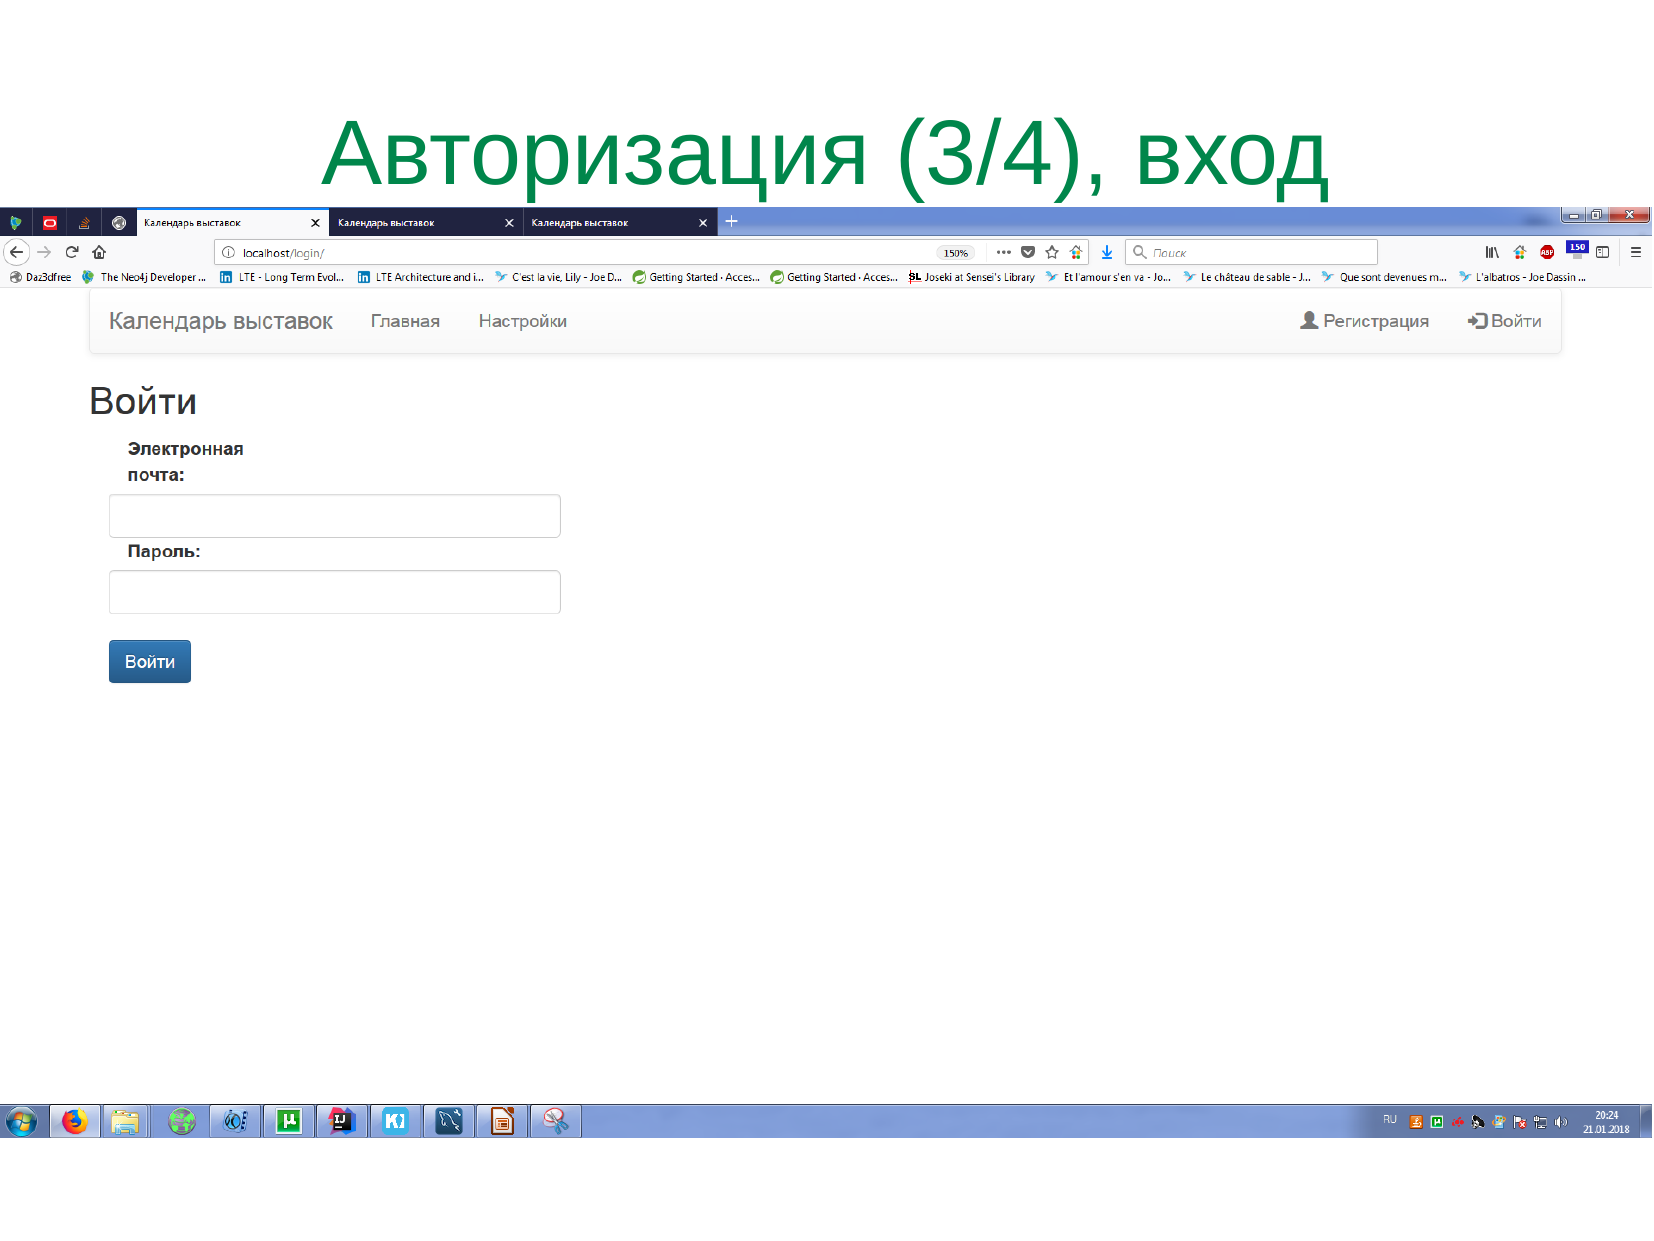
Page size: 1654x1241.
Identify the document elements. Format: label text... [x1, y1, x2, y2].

picture [0, 207, 1652, 1138]
title Авторизация (3/4), вход [0, 49, 1654, 257]
